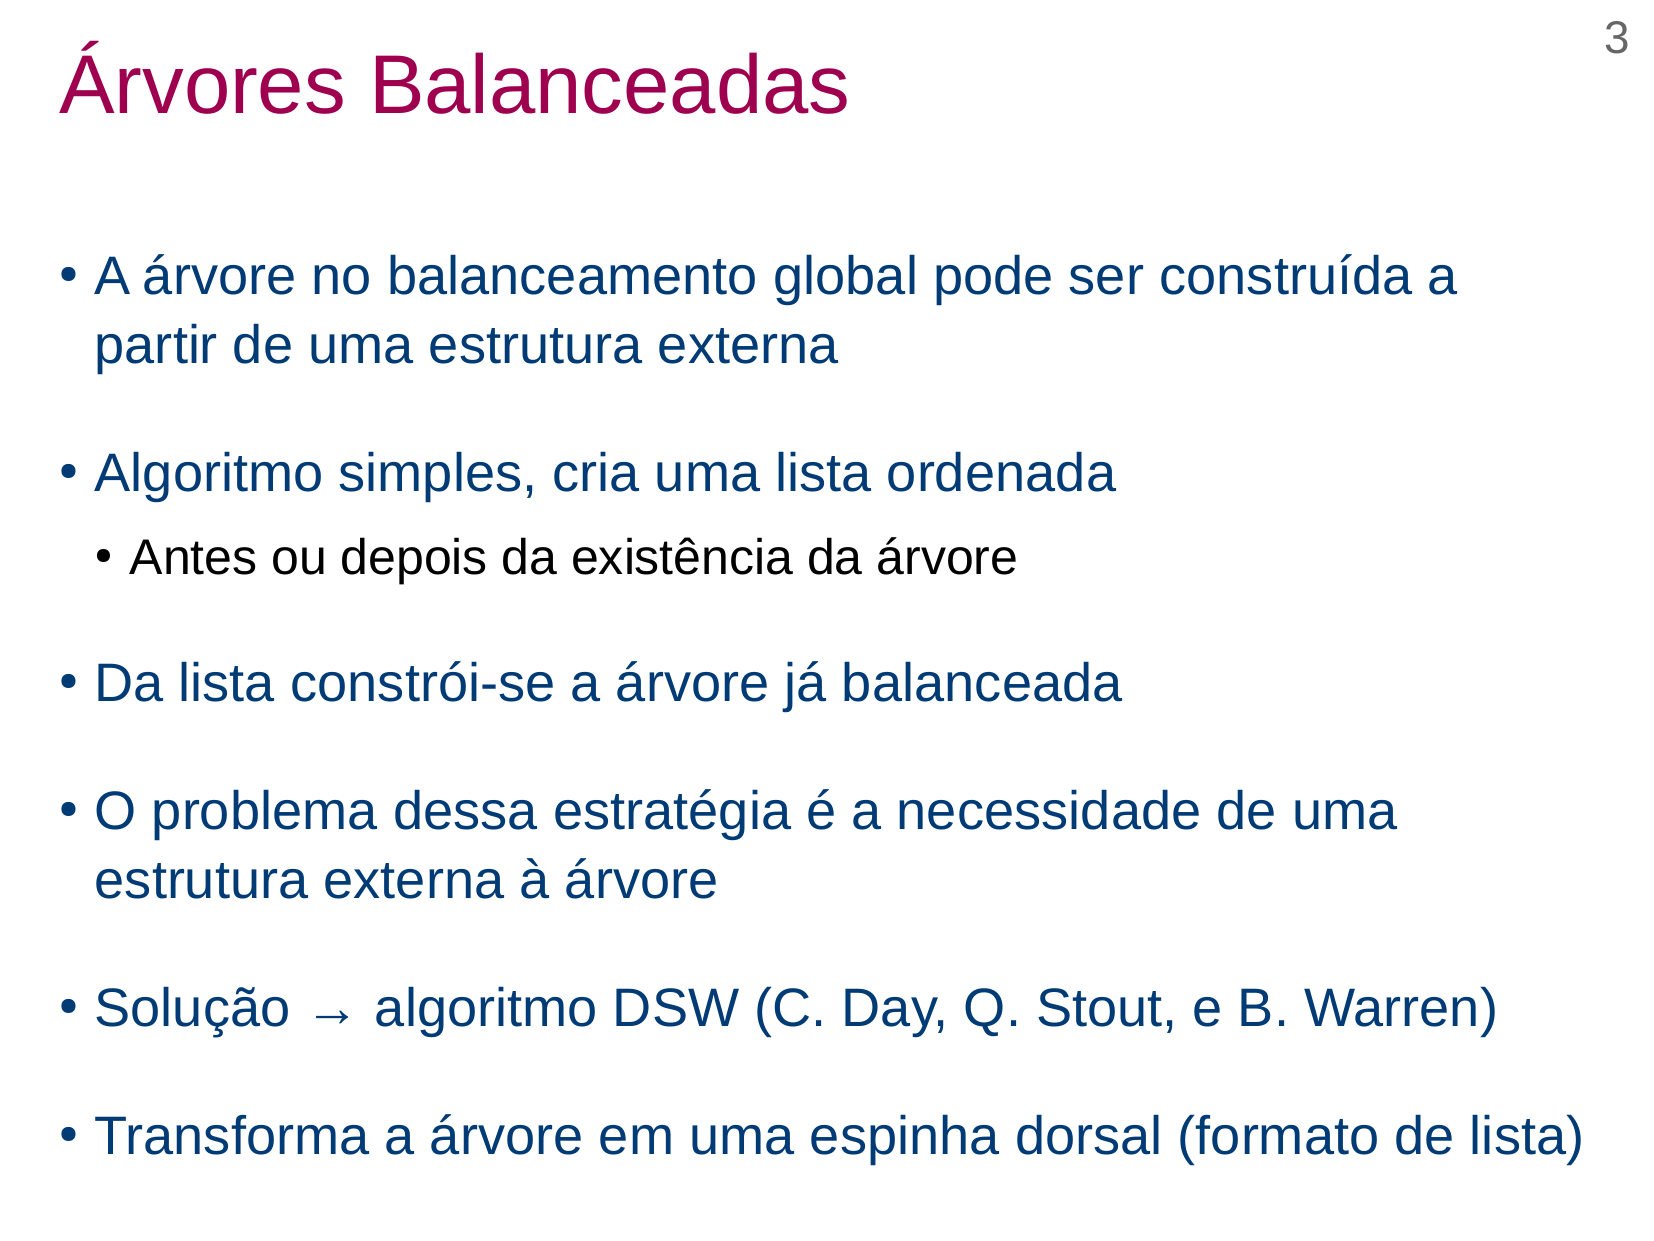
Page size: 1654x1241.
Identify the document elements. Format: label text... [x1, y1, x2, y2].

list A árvore no balanceamento global pode ser construída a partir de uma estrutura externa Algoritmo simples, cria uma lista ordenada Antes ou depois da existência da árvore Da lista constrói-se a árvore já balanceada O problema dessa estratégia é a necessidade de uma estrutura externa à árvore Solução → algoritmo DSW (C. Day, Q. Stout, e B. Warren) Transforma a árvore em uma espinha dorsal (formato de lista) [59, 236, 1595, 1211]
title Árvores Balanceadas [59, 29, 1595, 148]
